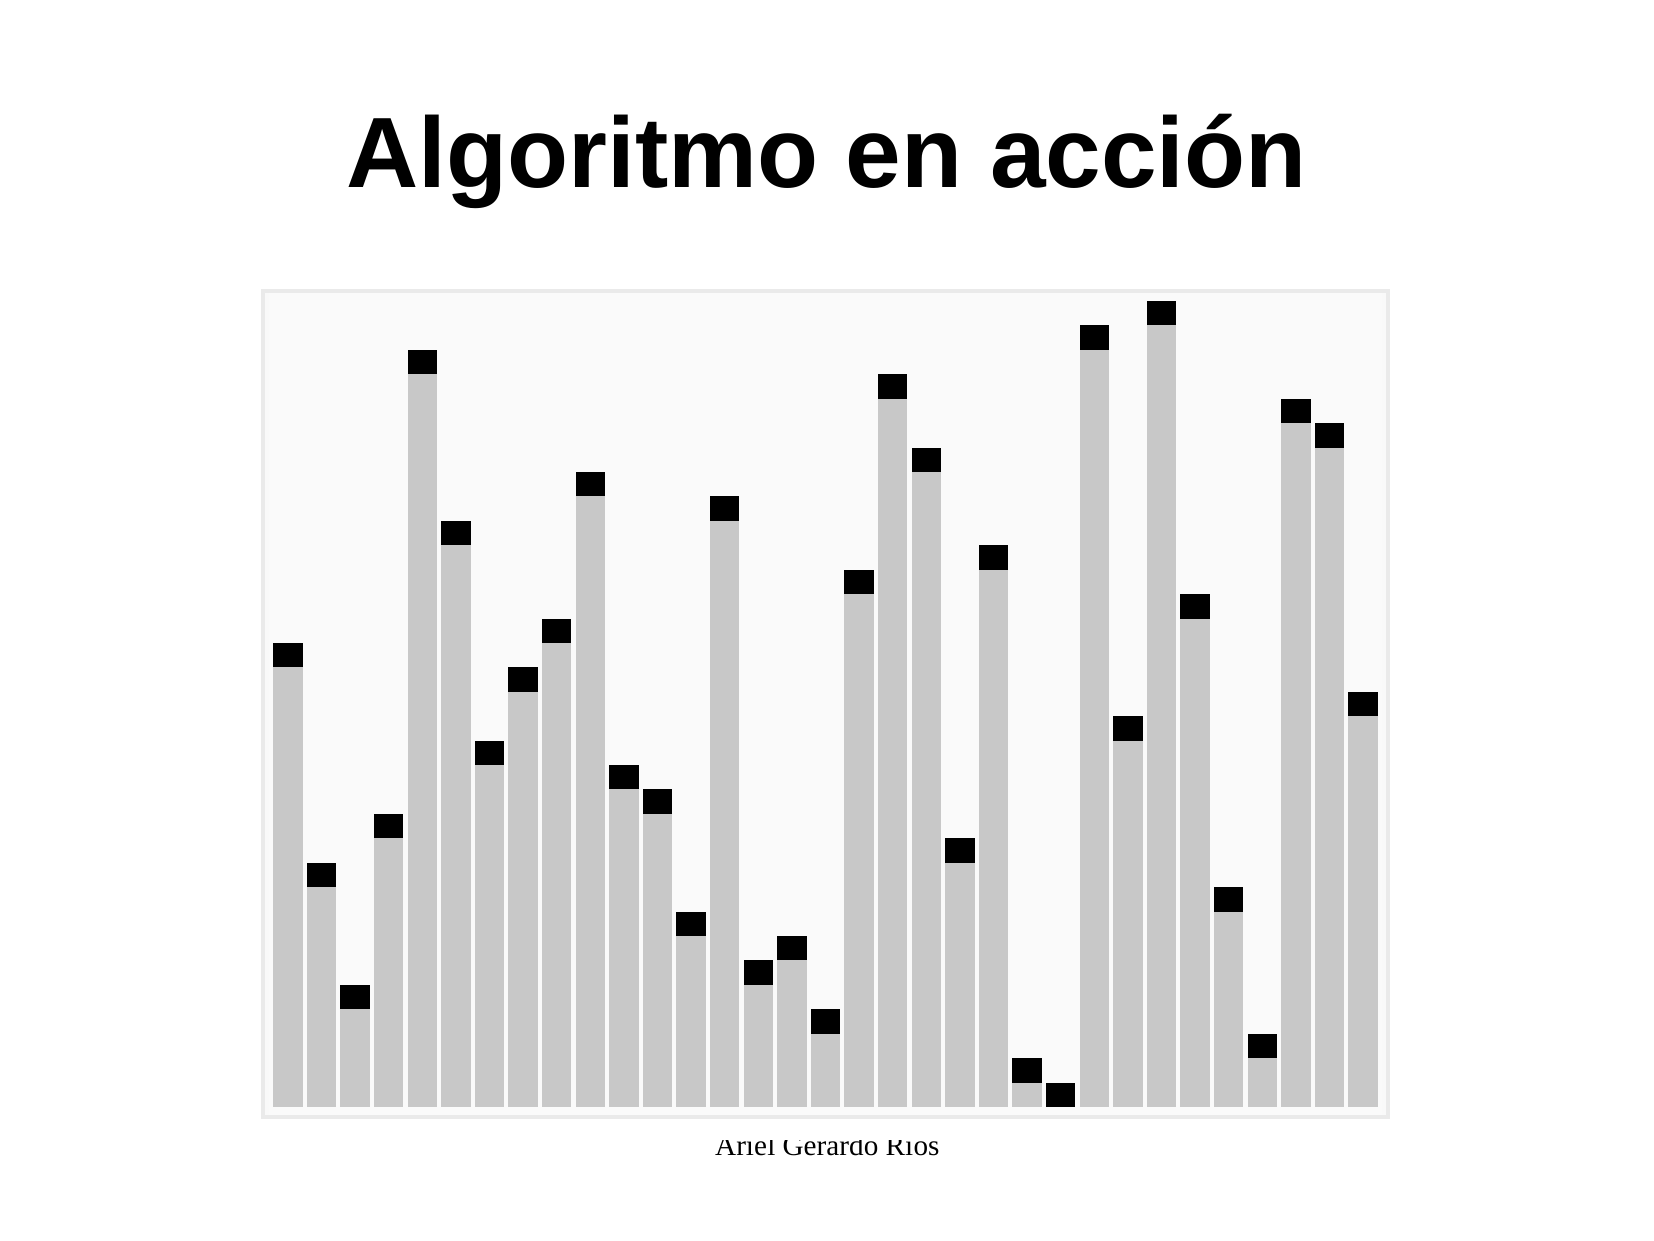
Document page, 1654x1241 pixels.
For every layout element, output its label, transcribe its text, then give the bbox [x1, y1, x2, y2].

title Algoritmo en acción [82, 49, 1571, 257]
picture [240, 269, 1416, 1141]
